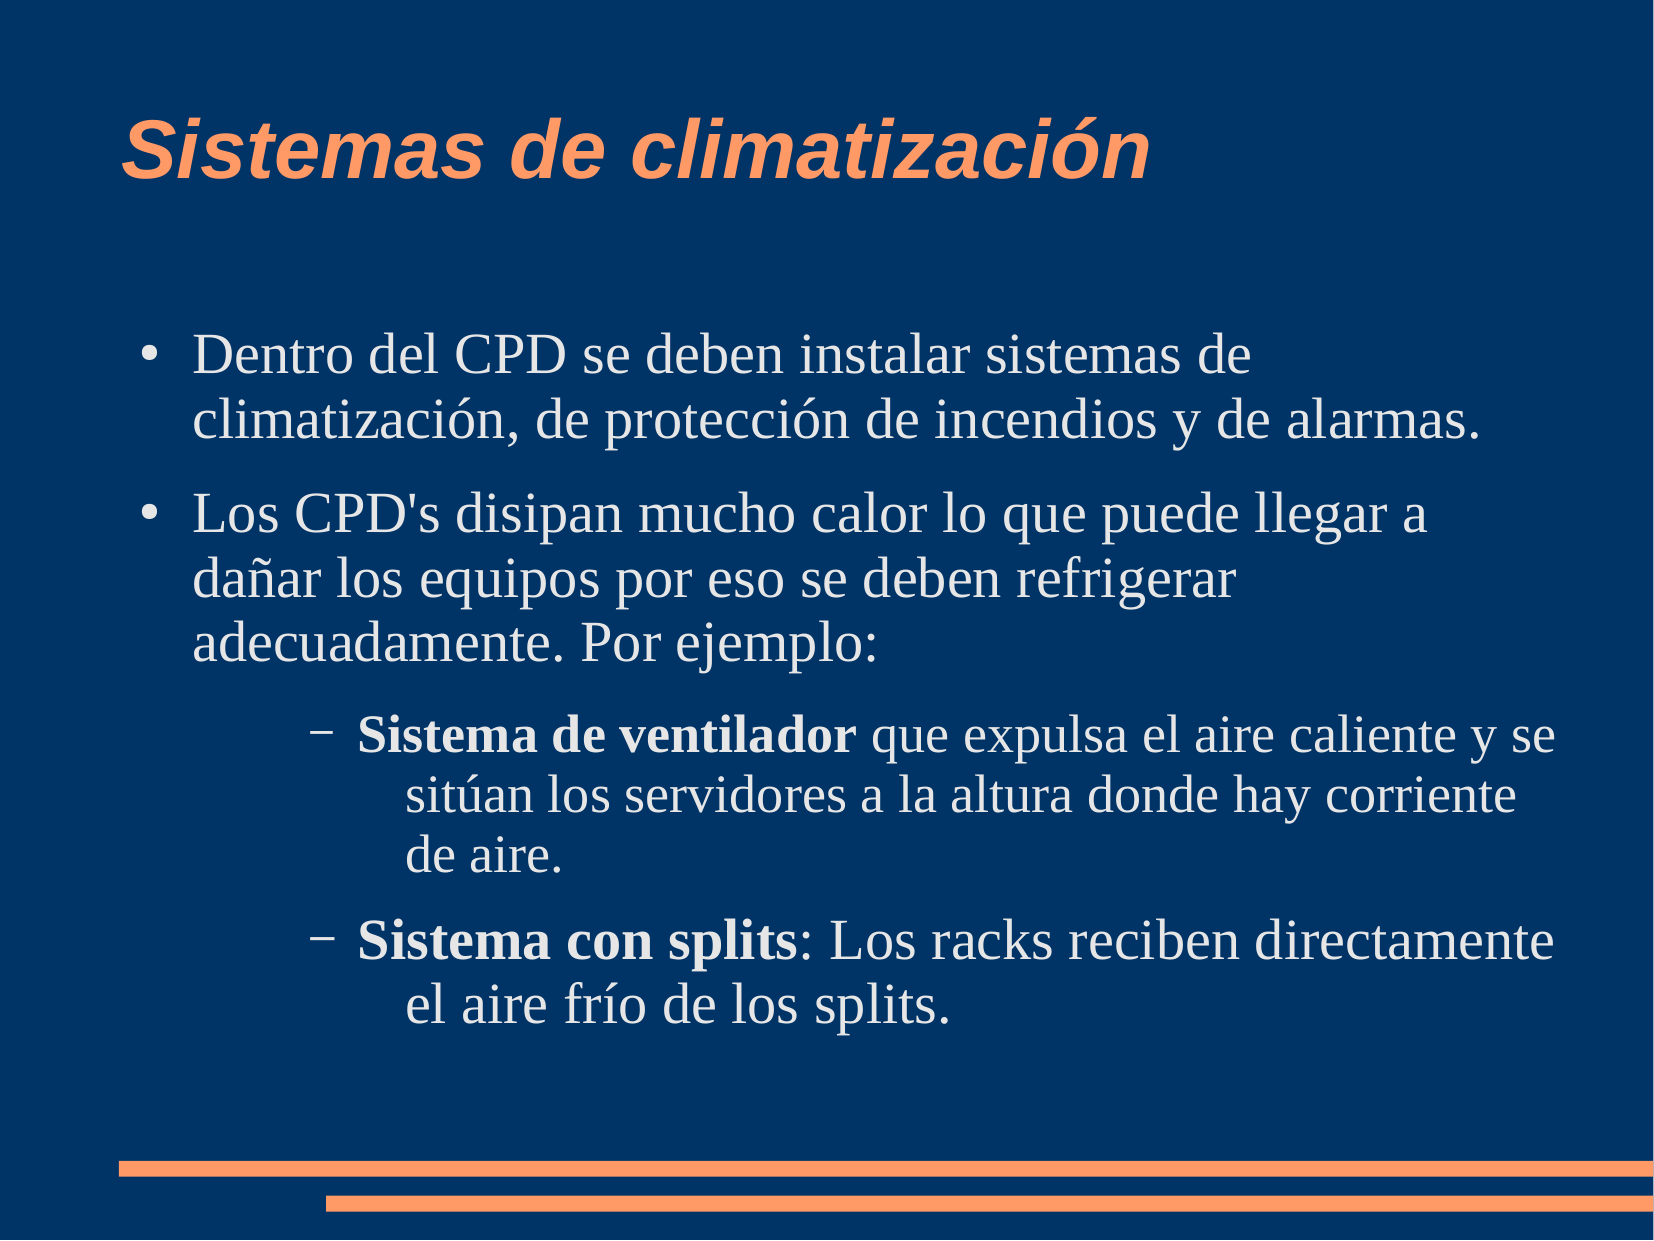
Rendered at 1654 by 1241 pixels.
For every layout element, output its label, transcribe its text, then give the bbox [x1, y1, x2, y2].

title Sistemas de climatización [121, 53, 1534, 246]
list Dentro del CPD se deben instalar sistemas de climatización, de protección de incendios y de alarmas. Los CPD's disipan mucho calor lo que puede llegar a dañar los equipos por eso se deben refrigerar adecuadamente. Por ejemplo: Sistema de ventilador que expulsa el aire caliente y se sitúan los servidores a la altura donde hay corriente de aire. Sistema con splits: Los racks reciben directamente el aire frío de los splits. [121, 322, 1561, 1118]
